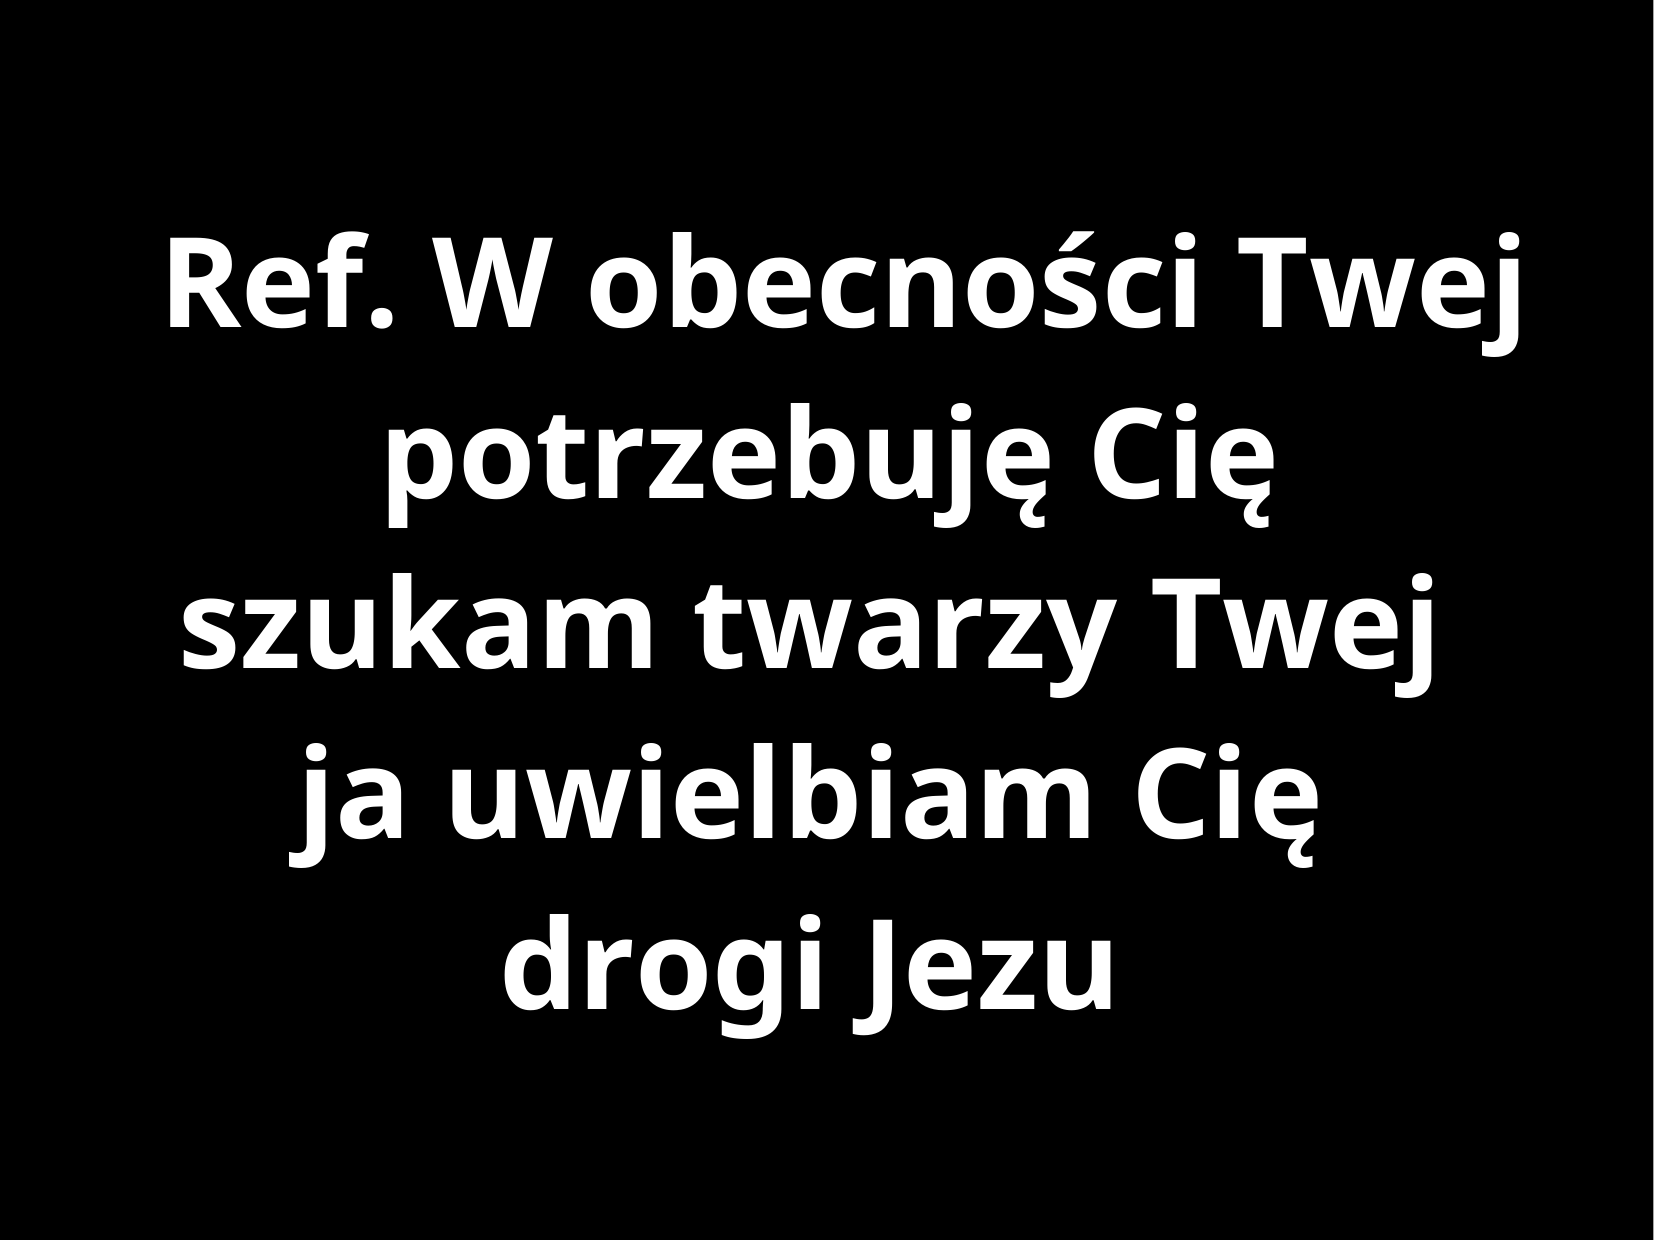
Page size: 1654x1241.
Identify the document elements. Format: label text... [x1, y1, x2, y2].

subtitle Ref. W obecności Twej potrzebuję Cię szukam twarzy Twej ja uwielbiam Cię drogi Jezu [0, 0, 1654, 1241]
